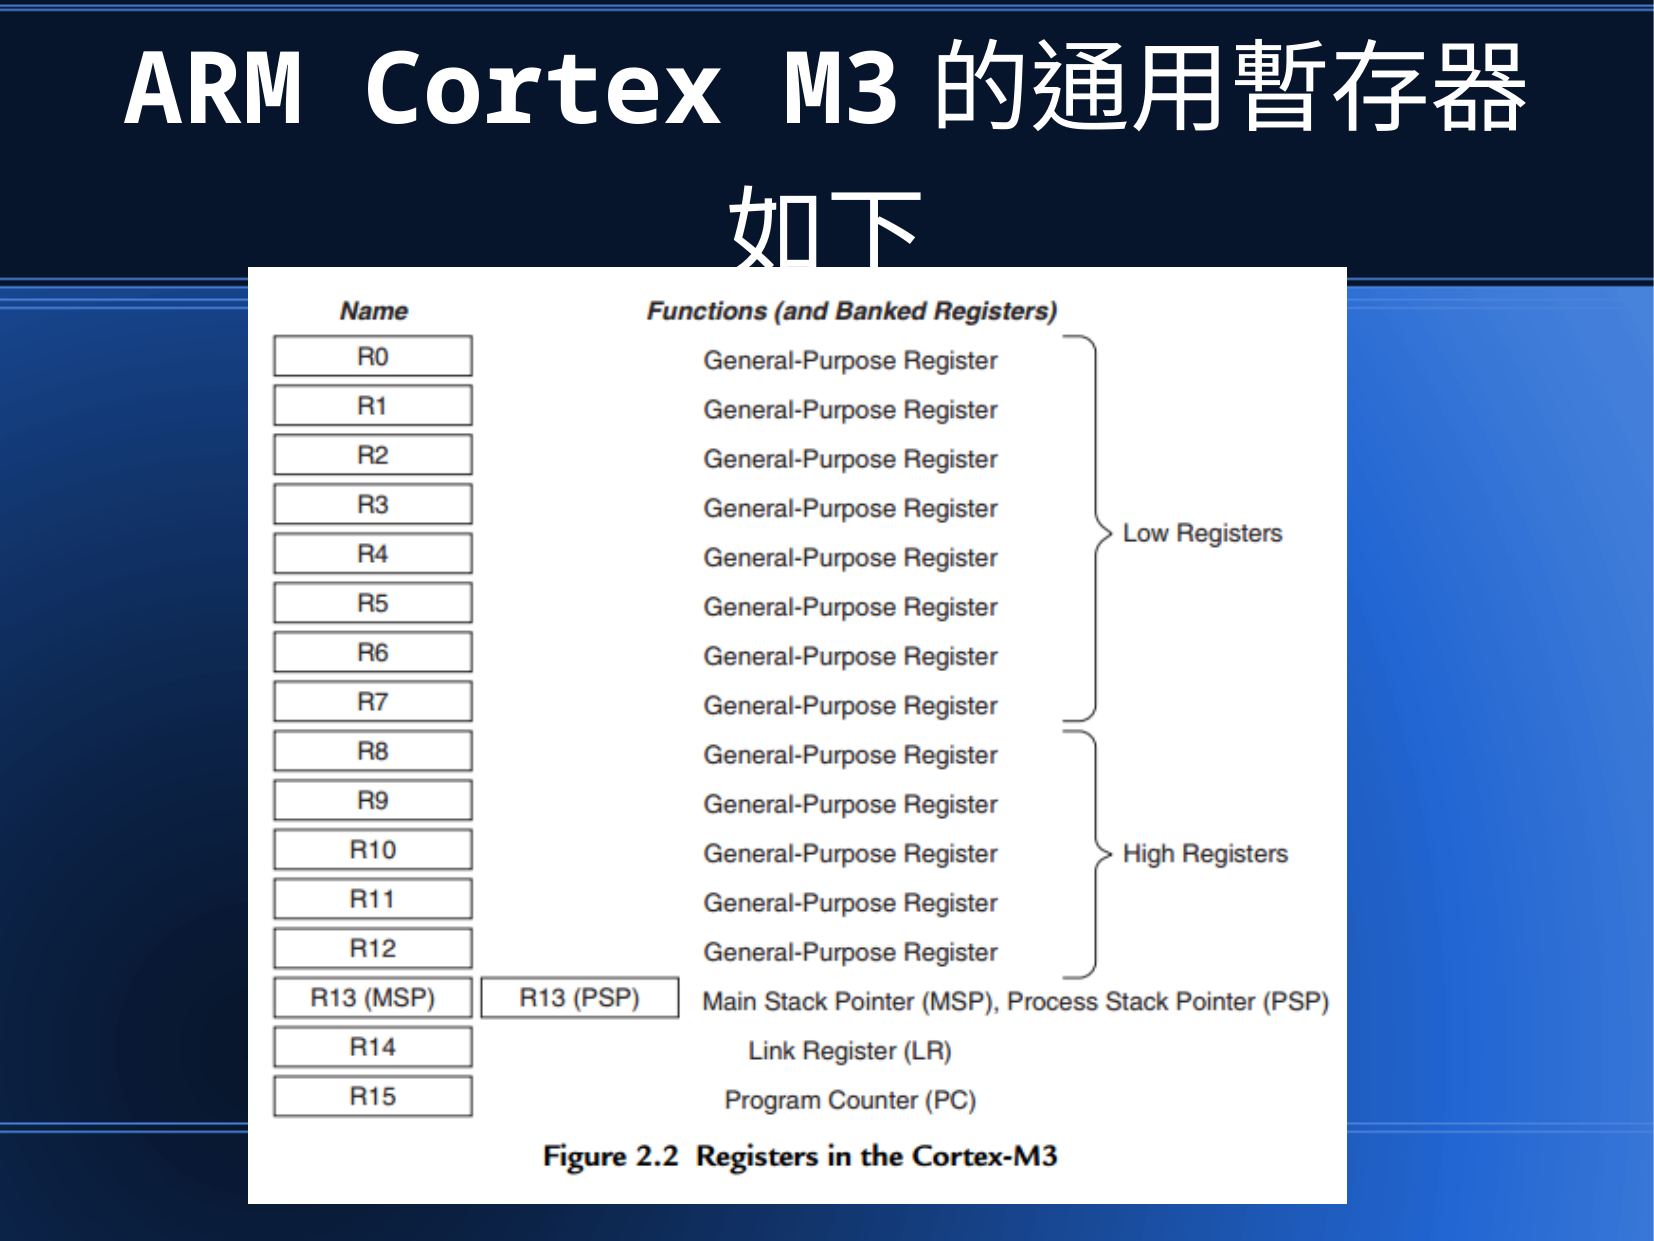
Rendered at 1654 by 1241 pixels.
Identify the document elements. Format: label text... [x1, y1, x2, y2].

picture [0, 0, 1654, 1241]
title ARM Cortex M3的通用暫存器如下 [82, 49, 1571, 257]
